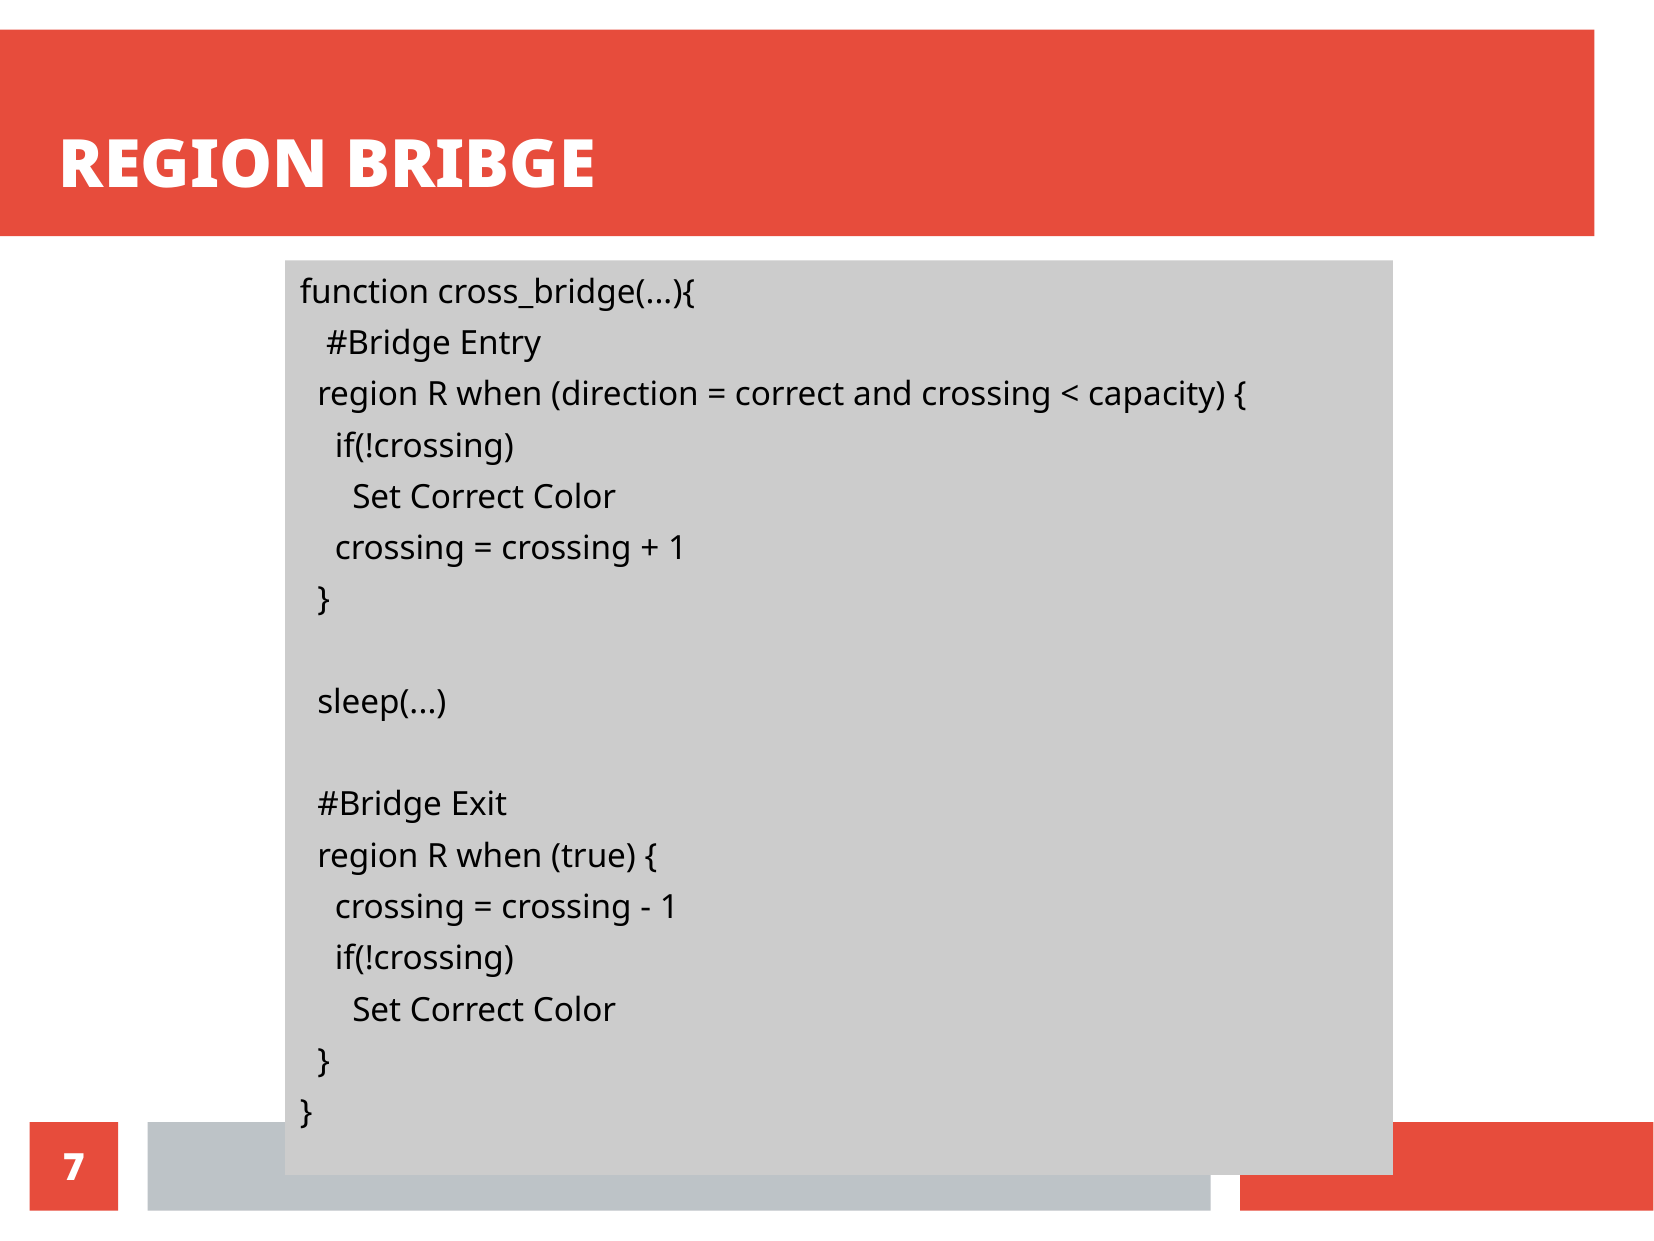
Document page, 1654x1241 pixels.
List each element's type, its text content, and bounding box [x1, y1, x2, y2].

title REGION BRIBGE [59, 59, 1595, 207]
text_box function cross_bridge(...){ #Bridge Entry region R when (direction = correct and crossing < capacity) { if(!crossing) Set Correct Color crossing = crossing + 1 } sleep(...) #Bridge Exit region R when (true) { crossing = crossing - 1 if(!crossing) Set Correct Color } } [285, 260, 1393, 1096]
